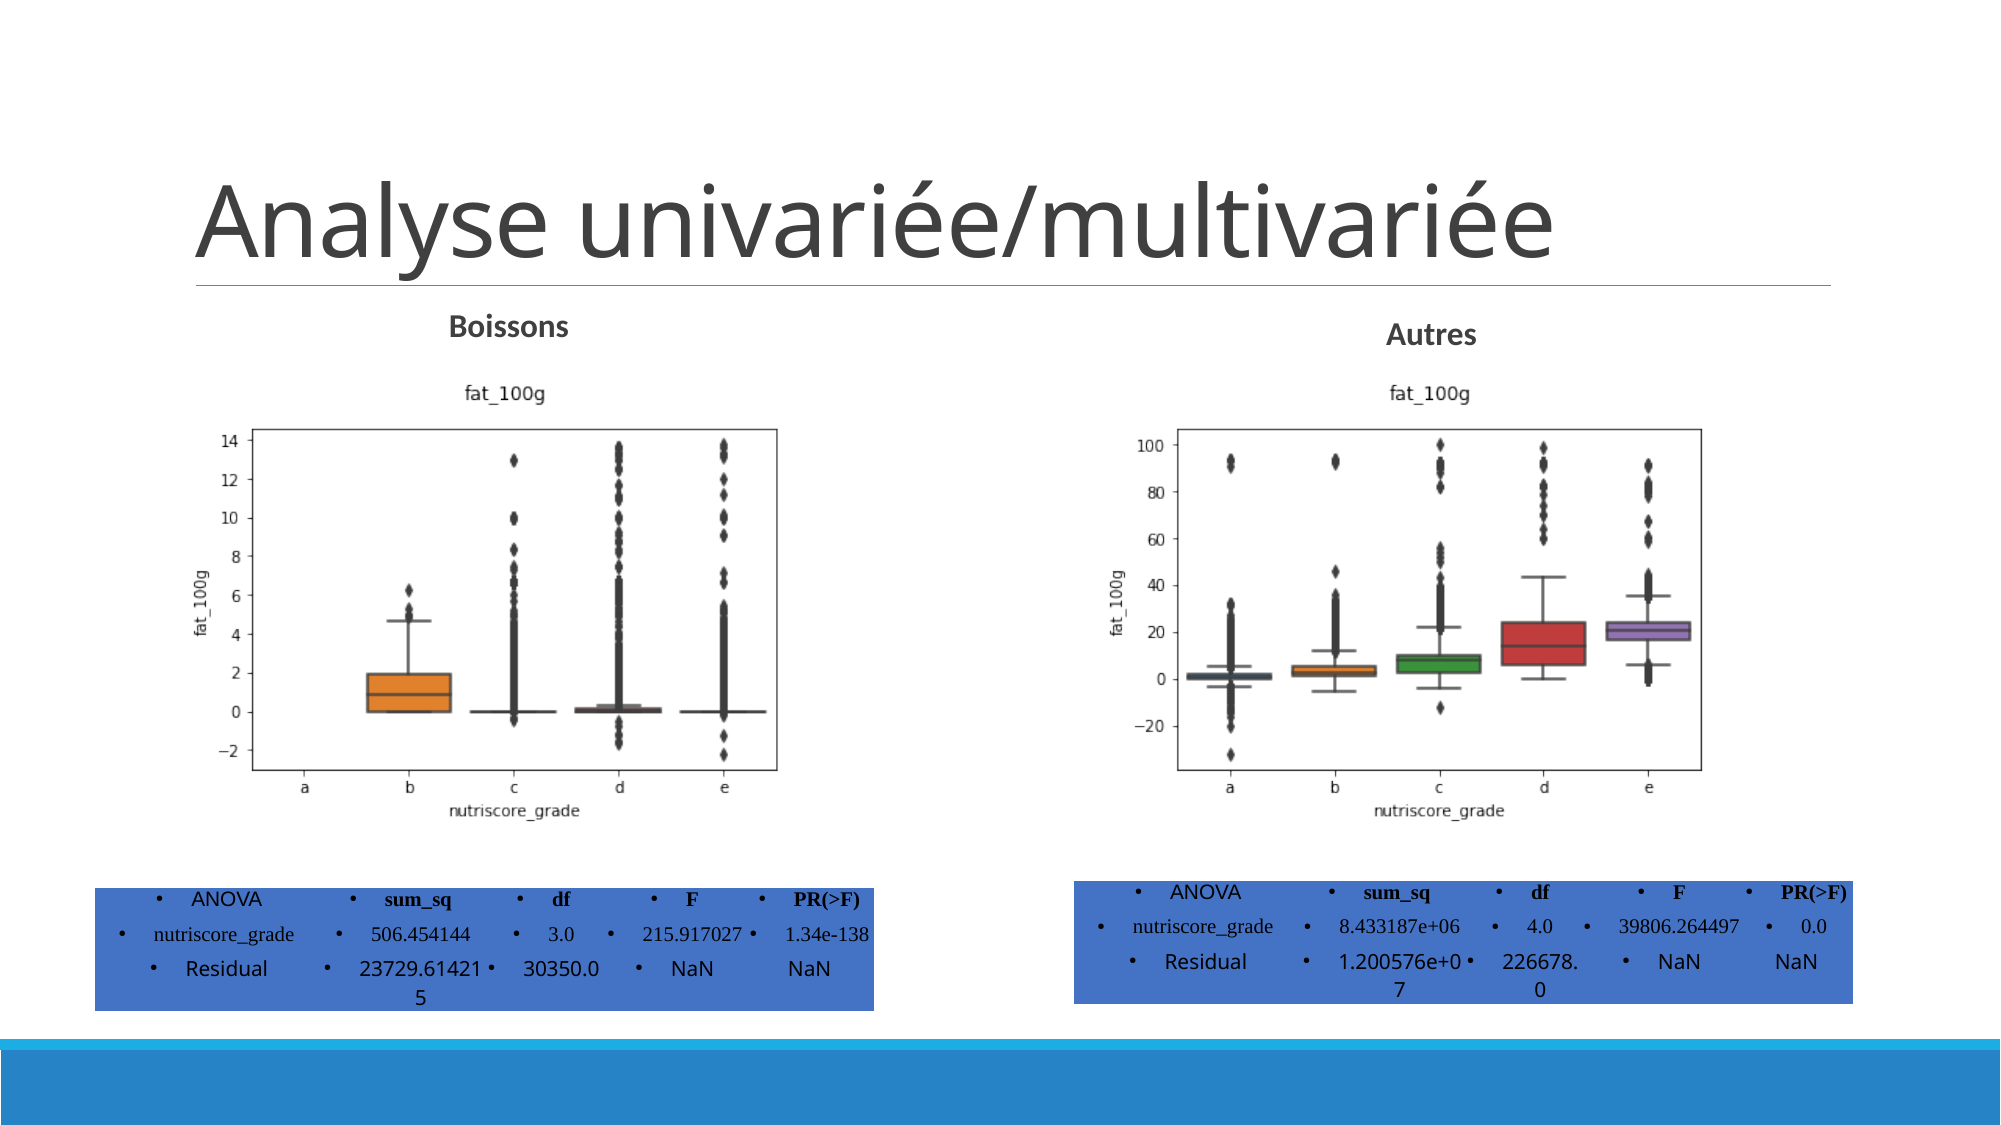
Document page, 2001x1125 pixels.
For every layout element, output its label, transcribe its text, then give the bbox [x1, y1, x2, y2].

table_cell 1.200576e+07 [1302, 947, 1462, 1004]
table_cell NaN [1740, 947, 1853, 1004]
table_cell nutriscore_grade [95, 923, 324, 954]
title Analyse univariée/multivariée [180, 47, 1831, 286]
table_header sum_sq [1302, 881, 1462, 915]
table_header df [1462, 881, 1583, 915]
table_cell 8.433187e+06 [1302, 915, 1462, 947]
table_header PR(>F) [1740, 881, 1853, 915]
table_header ANOVA [1074, 881, 1302, 915]
table_header F [605, 888, 745, 923]
picture [183, 374, 786, 831]
table_cell 4.0 [1462, 915, 1583, 947]
table_cell NaN [1583, 947, 1740, 1004]
table_header F [1583, 881, 1740, 915]
table_header df [483, 888, 605, 923]
table_cell 215.917027 [605, 923, 745, 954]
table_cell Residual [1074, 947, 1302, 1004]
table_header PR(>F) [745, 888, 874, 923]
text_box Autres [1371, 309, 1556, 374]
table_cell 1.34e-138 [745, 923, 874, 954]
table_cell 226678.0 [1462, 947, 1583, 1004]
table_cell 23729.614215 [324, 954, 483, 1011]
table_header sum_sq [324, 888, 483, 923]
table_cell 3.0 [483, 923, 605, 954]
table_cell 30350.0 [483, 954, 605, 1011]
table_cell 0.0 [1740, 915, 1853, 947]
table_cell 506.454144 [324, 923, 483, 954]
table_cell 39806.264497 [1583, 915, 1740, 947]
list Boissons [433, 301, 619, 366]
table_cell NaN [605, 954, 745, 1011]
table_cell NaN [745, 954, 874, 1011]
table_header ANOVA [95, 888, 324, 923]
table_cell Residual [95, 954, 324, 1011]
picture [1099, 374, 1712, 831]
table_cell nutriscore_grade [1074, 915, 1302, 947]
